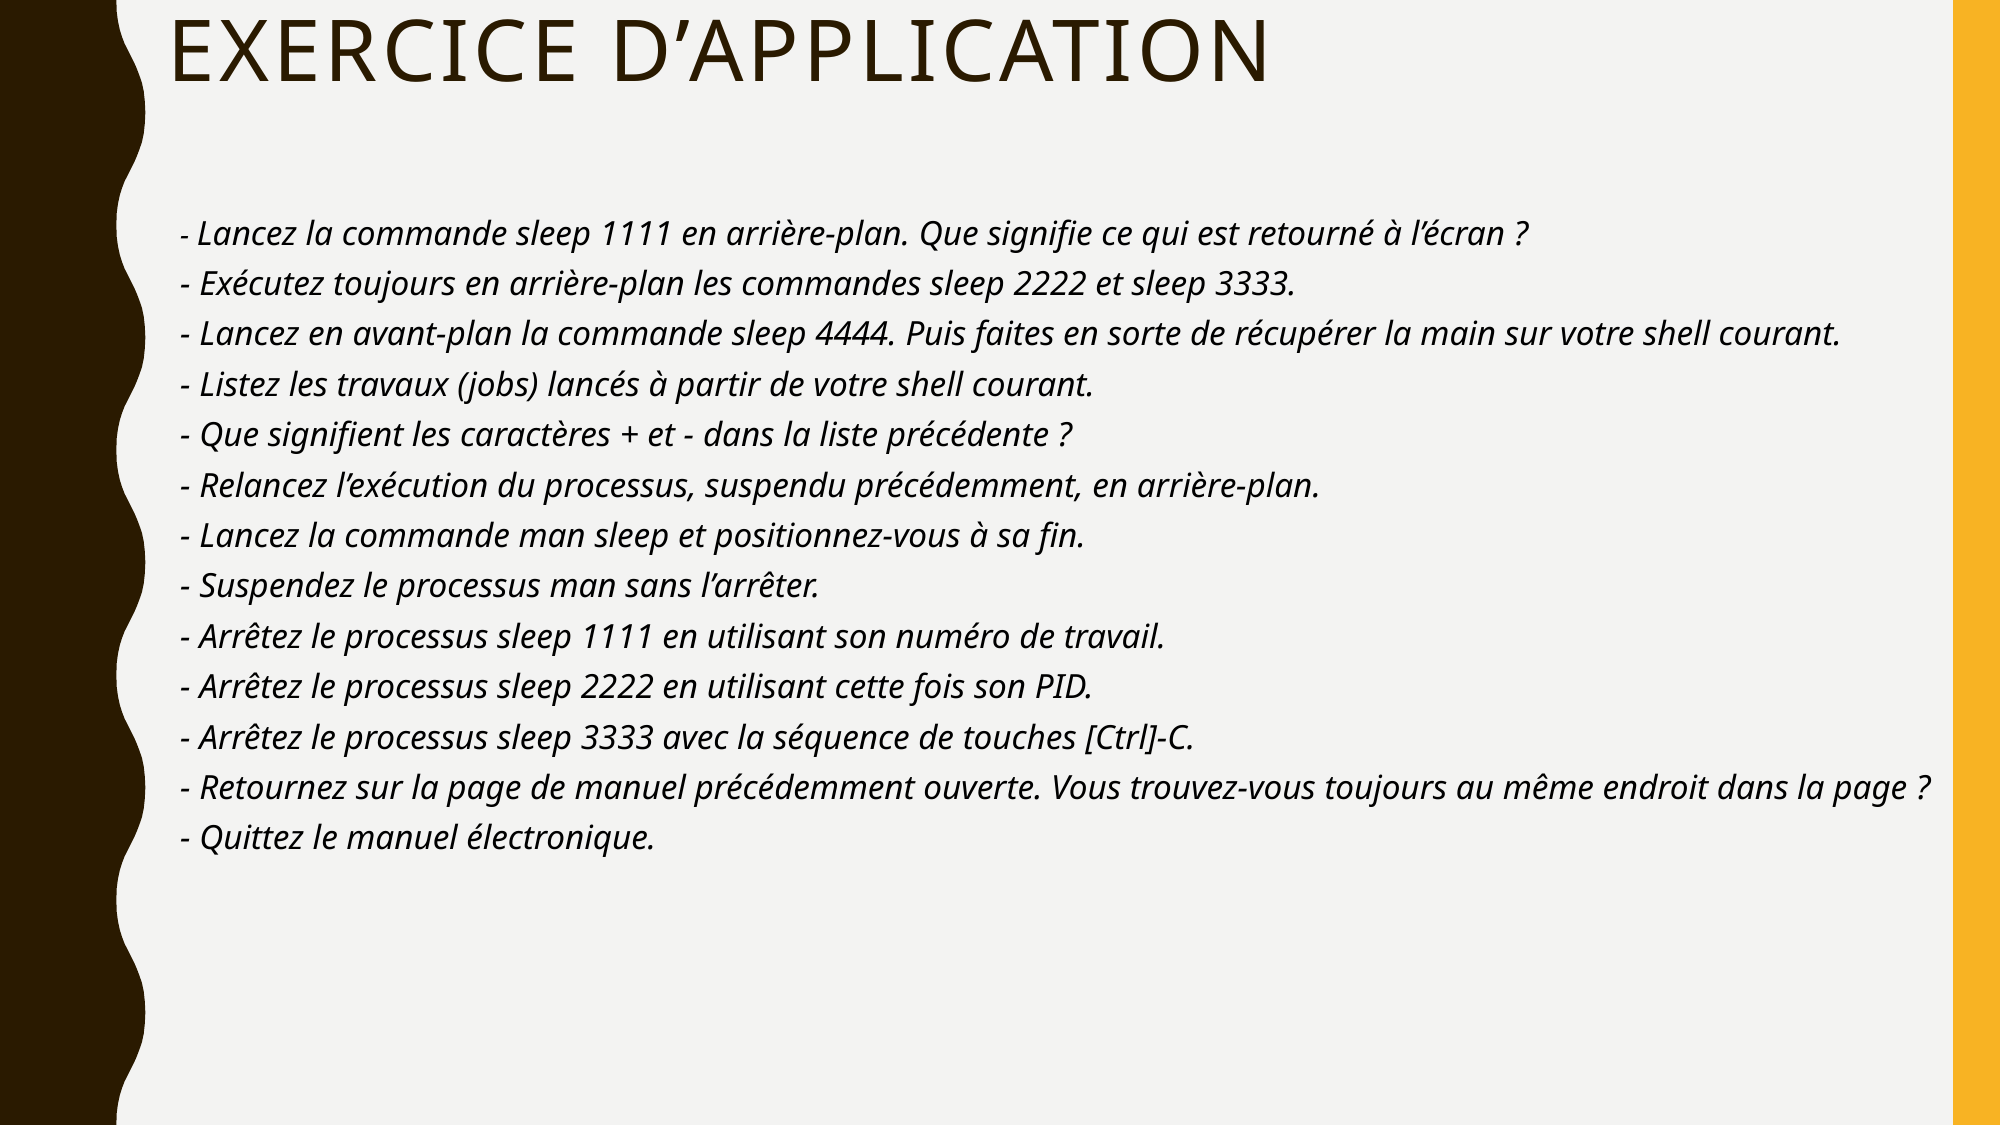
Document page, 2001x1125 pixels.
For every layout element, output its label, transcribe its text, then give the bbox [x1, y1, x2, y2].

title Exercice d’application [152, 0, 1823, 110]
list - Lancez la commande sleep 1111 en arrière-plan. Que signifie ce qui est retourné à l’écran ? - Exécutez toujours en arrière-plan les commandes sleep 2222 et sleep 3333. - Lancez en avant-plan la commande sleep 4444. Puis faites en sorte de récupérer la main sur votre shell courant. - Listez les travaux (jobs) lancés à partir de votre shell courant. - Que signifient les caractères + et - dans la liste précédente ? - Relancez l’exécution du processus, suspendu précédemment, en arrière-plan. - Lancez la commande man sleep et positionnez-vous à sa fin. - Suspendez le processus man sans l’arrêter. - Arrêtez le processus sleep 1111 en utilisant son numéro de travail. - Arrêtez le processus sleep 2222 en utilisant cette fois son PID. - Arrêtez le processus sleep 3333 avec la séquence de touches [Ctrl]-C. - Retournez sur la page de manuel précédemment ouverte. Vous trouvez-vous toujours au même endroit dans la page ? - Quittez le manuel électronique. [165, 159, 2000, 934]
